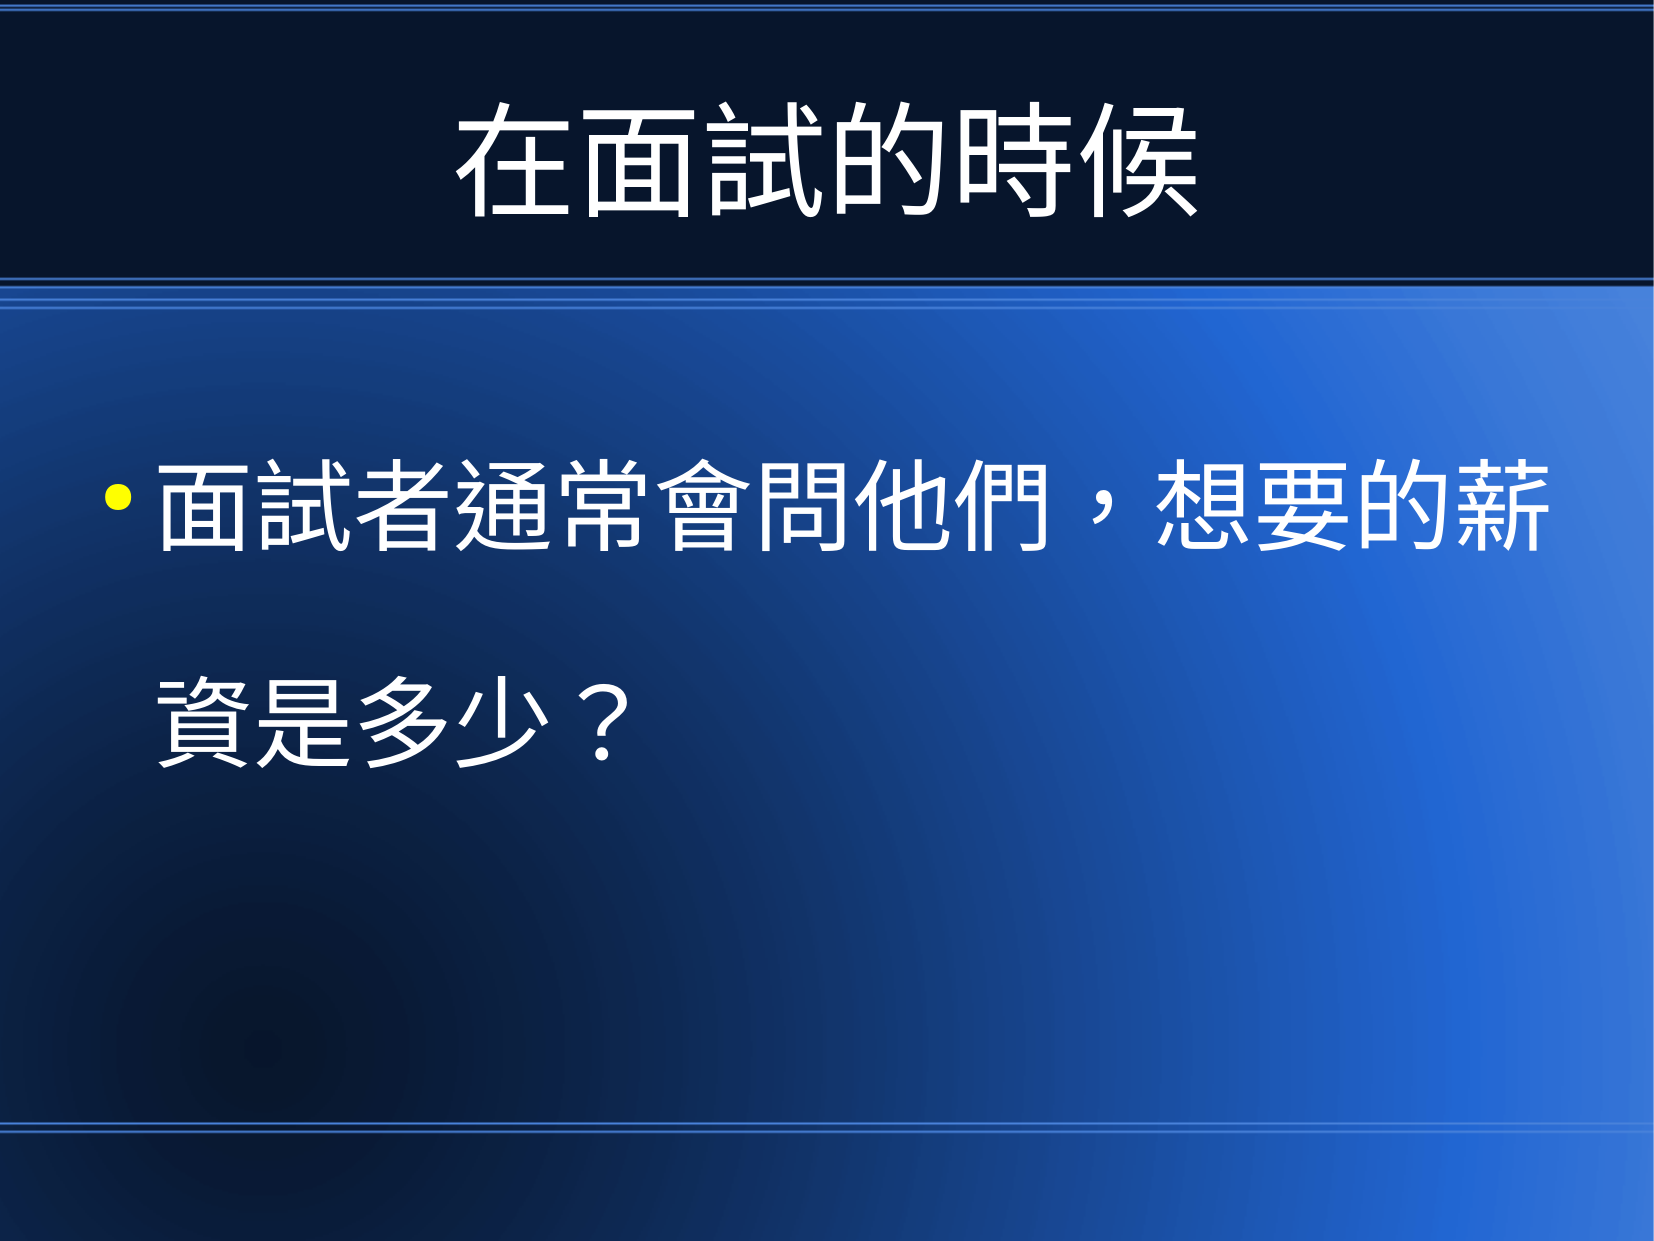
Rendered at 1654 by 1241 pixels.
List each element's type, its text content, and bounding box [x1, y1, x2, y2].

list 面試者通常會問他們，想要的薪資是多少？ [82, 355, 1571, 1241]
title 在面試的時候 [82, 49, 1571, 257]
picture [0, 0, 1654, 1241]
